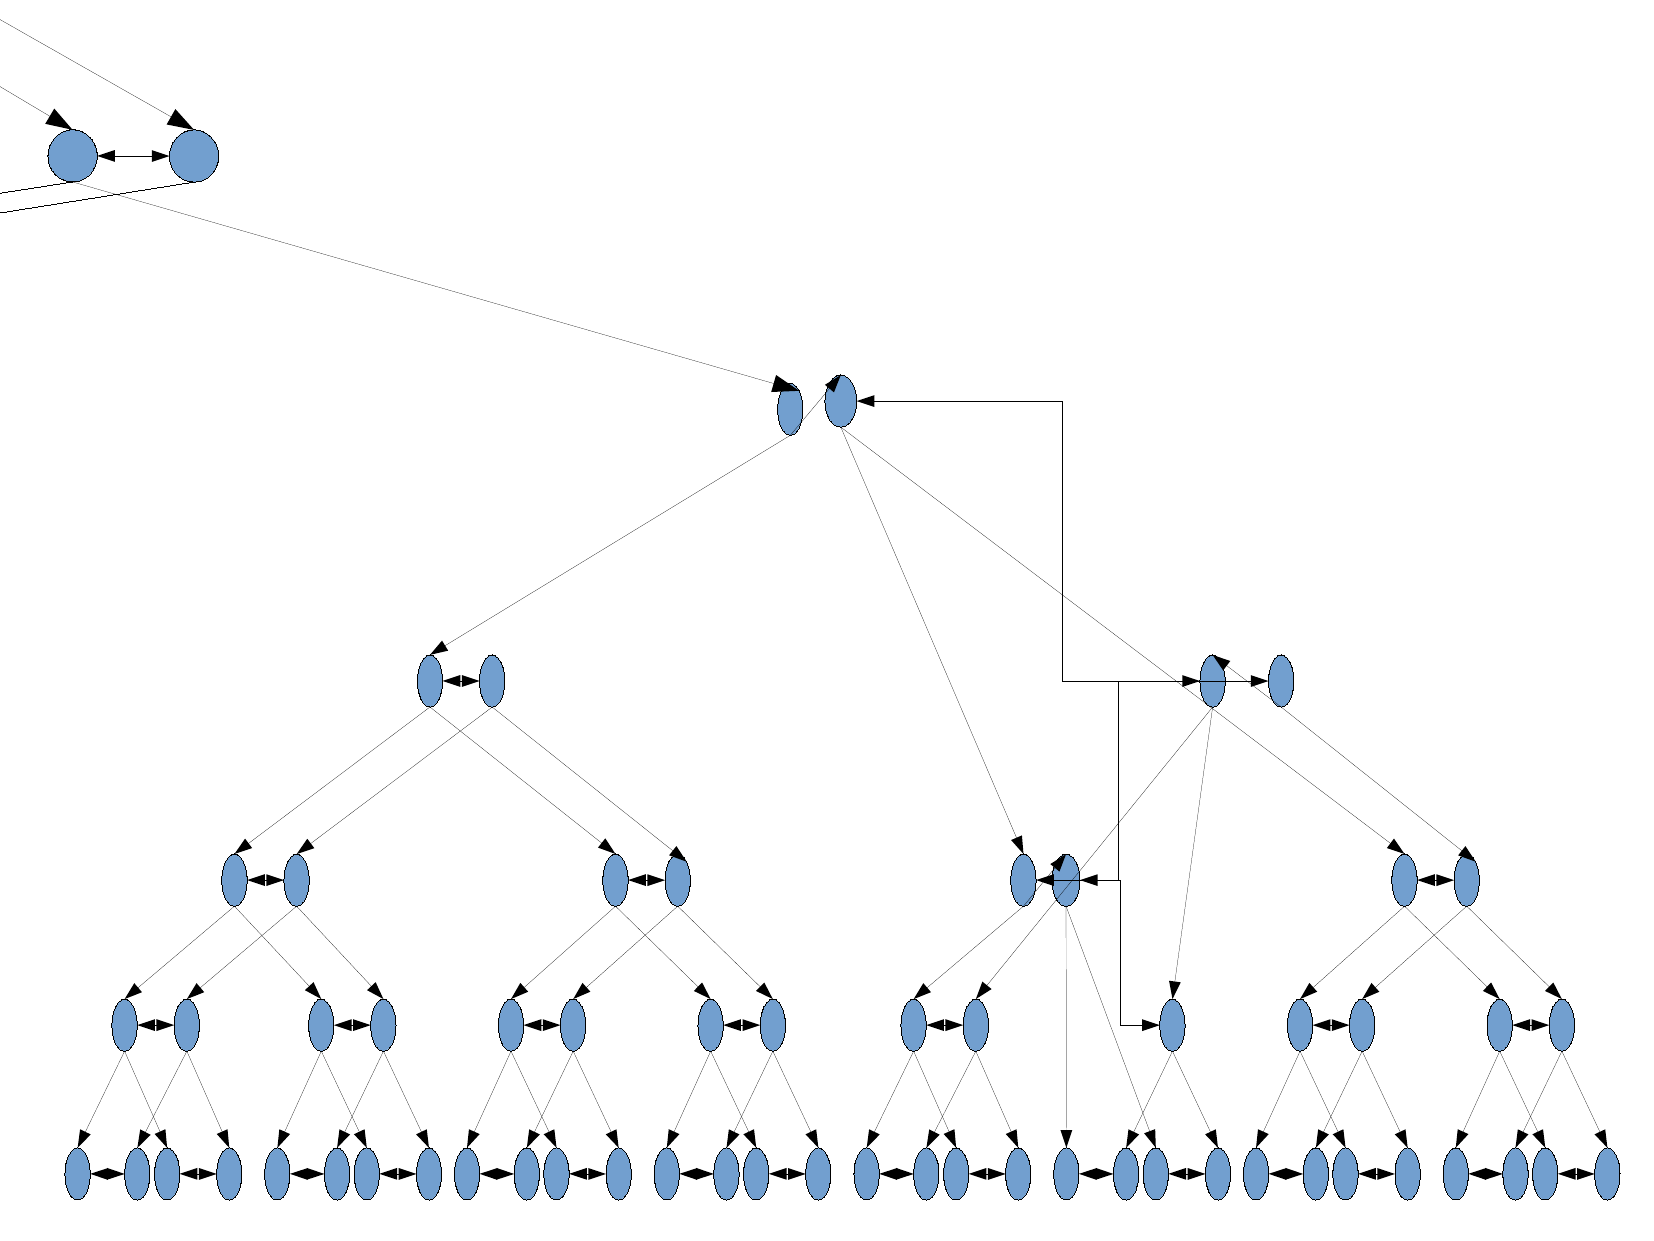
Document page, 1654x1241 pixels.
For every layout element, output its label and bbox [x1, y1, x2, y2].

text_box [1287, 999, 1313, 1051]
text_box [760, 999, 786, 1051]
text_box [805, 1147, 831, 1201]
text_box [777, 391, 803, 435]
text_box [498, 999, 524, 1051]
text_box [454, 1147, 480, 1200]
text_box [1024, 894, 1035, 907]
text_box [514, 1148, 540, 1201]
text_box [1594, 1147, 1621, 1201]
text_box [1052, 881, 1070, 899]
text_box [560, 999, 586, 1052]
text_box [283, 854, 310, 906]
text_box [654, 1147, 680, 1200]
text_box [943, 1148, 969, 1200]
text_box [1052, 854, 1079, 880]
text_box [1487, 999, 1513, 1052]
text_box [853, 1147, 880, 1200]
text_box [1074, 873, 1080, 880]
text_box [824, 374, 857, 427]
text_box [111, 999, 138, 1052]
text_box [354, 1147, 380, 1200]
text_box [1159, 999, 1186, 1052]
text_box [606, 1147, 632, 1201]
text_box [308, 999, 334, 1052]
text_box [900, 999, 927, 1052]
text_box [47, 129, 98, 182]
text_box [543, 1147, 570, 1200]
text_box [1205, 1148, 1231, 1201]
text_box [370, 999, 397, 1052]
text_box [713, 1147, 740, 1201]
text_box [154, 1148, 180, 1200]
text_box [1113, 1147, 1139, 1201]
text_box [743, 1148, 769, 1200]
text_box [830, 375, 839, 381]
text_box [174, 999, 200, 1052]
text_box [1053, 1147, 1079, 1200]
text_box [602, 854, 629, 906]
text_box [665, 857, 691, 906]
text_box [1057, 881, 1080, 907]
text_box [479, 654, 505, 707]
text_box [1454, 857, 1480, 906]
text_box [417, 655, 443, 707]
text_box [1243, 1147, 1269, 1200]
text_box [221, 854, 248, 906]
text_box [697, 999, 724, 1052]
text_box [324, 1147, 350, 1201]
text_box [169, 129, 219, 183]
text_box [1332, 1147, 1359, 1200]
text_box [124, 1147, 150, 1201]
text_box [1443, 1148, 1469, 1200]
text_box [791, 424, 801, 436]
text_box [1395, 1147, 1421, 1201]
text_box [1549, 999, 1575, 1051]
text_box [913, 1147, 939, 1201]
text_box [1010, 854, 1037, 906]
text_box [1199, 682, 1226, 708]
text_box [264, 1147, 290, 1200]
text_box [1349, 999, 1375, 1052]
text_box [1303, 1148, 1329, 1201]
text_box [416, 1147, 442, 1201]
text_box [1532, 1148, 1558, 1200]
text_box [1391, 854, 1418, 906]
text_box [64, 1147, 91, 1200]
text_box [1143, 1147, 1169, 1200]
text_box [216, 1147, 242, 1201]
text_box [790, 383, 799, 390]
text_box [1268, 654, 1294, 707]
text_box [1502, 1147, 1529, 1201]
text_box [1199, 655, 1226, 681]
text_box [963, 999, 989, 1052]
text_box [1005, 1148, 1031, 1201]
